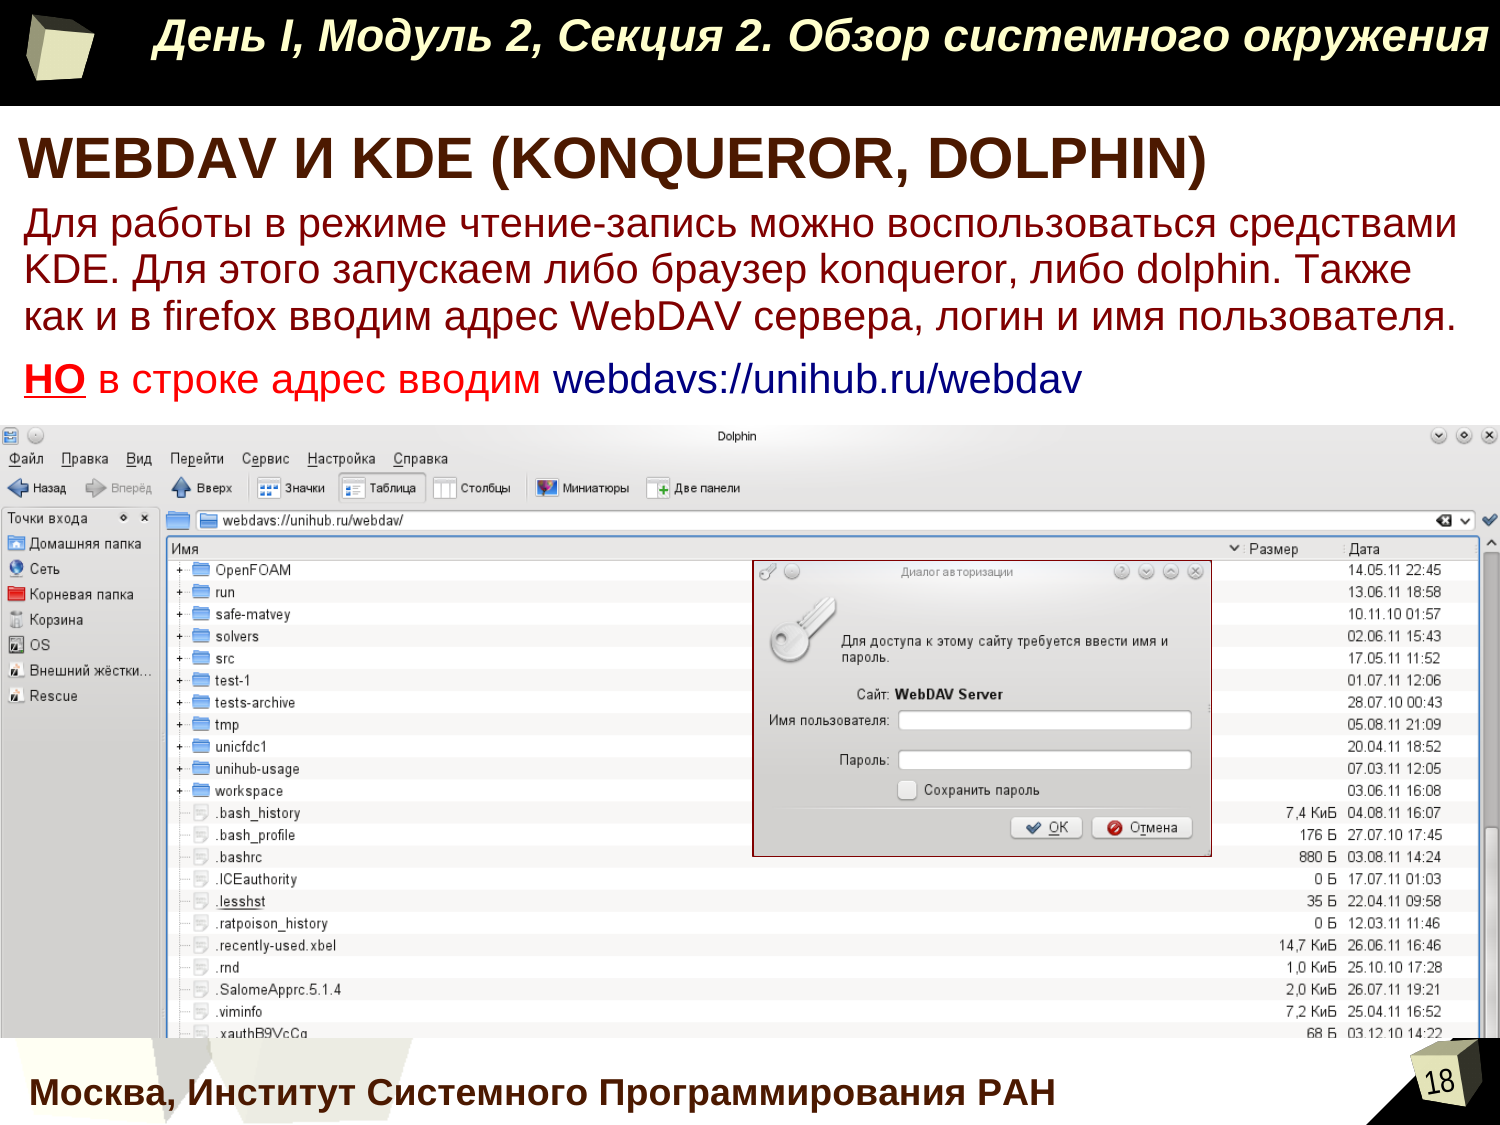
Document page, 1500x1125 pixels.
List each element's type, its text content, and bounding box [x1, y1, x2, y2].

picture [423, 1088, 433, 1102]
text_box Для работы в режиме чтение-запись можно воспользоваться средствами KDE. Для этого запускаем либо браузер konqueror, либо dolphin. Также как и в firefox вводим адрес WebDAV сервера, логин и имя пользователя. НО в строке адрес вводим webdavs://unihub.ru/webdav [23, 199, 1471, 403]
text_box WEBDAV И KDE (KONQUEROR, DOLPHIN) [4, 112, 1500, 198]
picture [0, 425, 1500, 1125]
